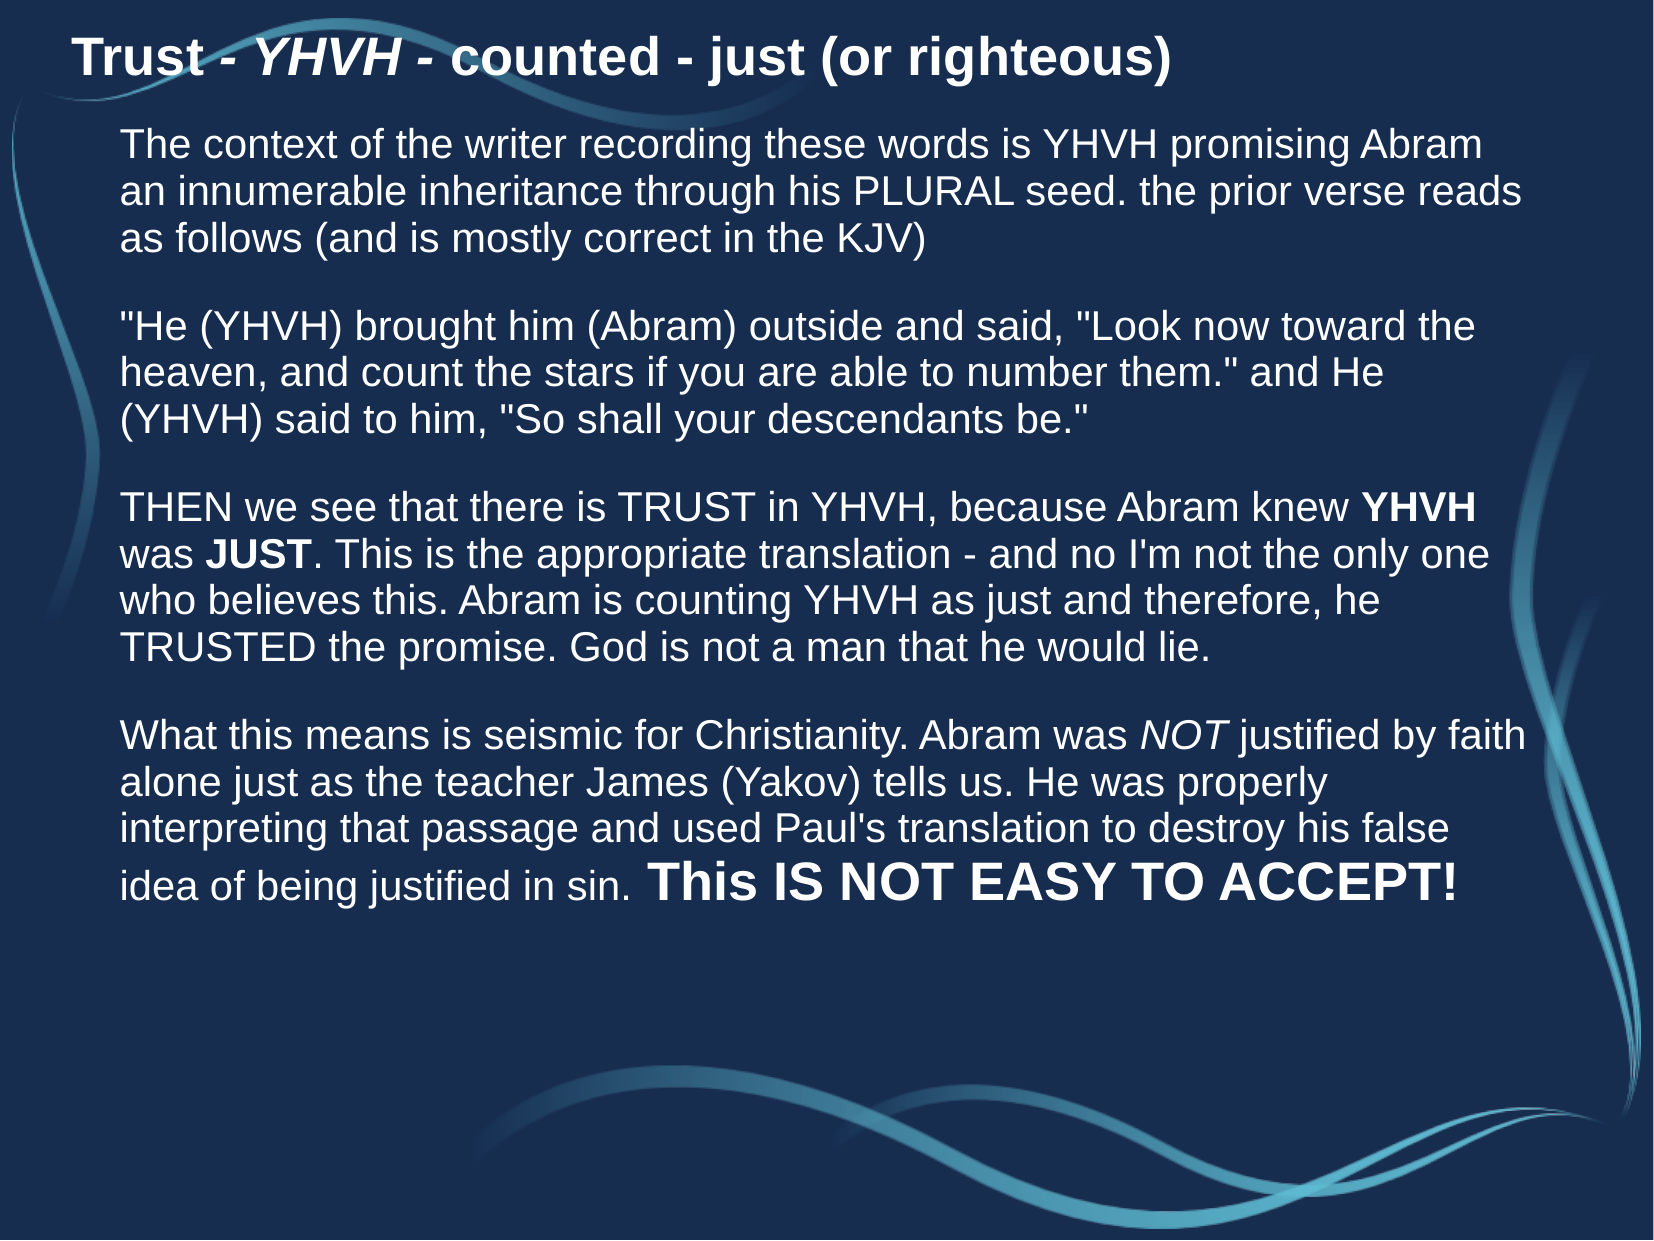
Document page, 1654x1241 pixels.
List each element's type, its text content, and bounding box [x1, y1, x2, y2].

list The context of the writer recording these words is YHVH promising Abram an innumerable inheritance through his PLURAL seed. the prior verse reads as follows (and is mostly correct in the KJV) "He (YHVH) brought him (Abram) outside and said, "Look now toward the heaven, and count the stars if you are able to number them." and He (YHVH) said to him, "So shall your descendants be." THEN we see that there is TRUST in YHVH, because Abram knew YHVH was JUST. This is the appropriate translation - and no I'm not the only one who believes this. Abram is counting YHVH as just and therefore, he TRUSTED the promise. God is not a man that he would lie. What this means is seismic for Christianity. Abram was NOT justified by faith alone just as the teacher James (Yakov) tells us. He was properly interpreting that passage and used Paul's translation to destroy his false idea of being justified in sin. This IS NOT EASY TO ACCEPT! [100, 113, 1544, 1099]
picture [460, 346, 1641, 1229]
picture [12, 18, 104, 625]
title Trust - YHVH - counted - just (or righteous) [56, 18, 1545, 218]
